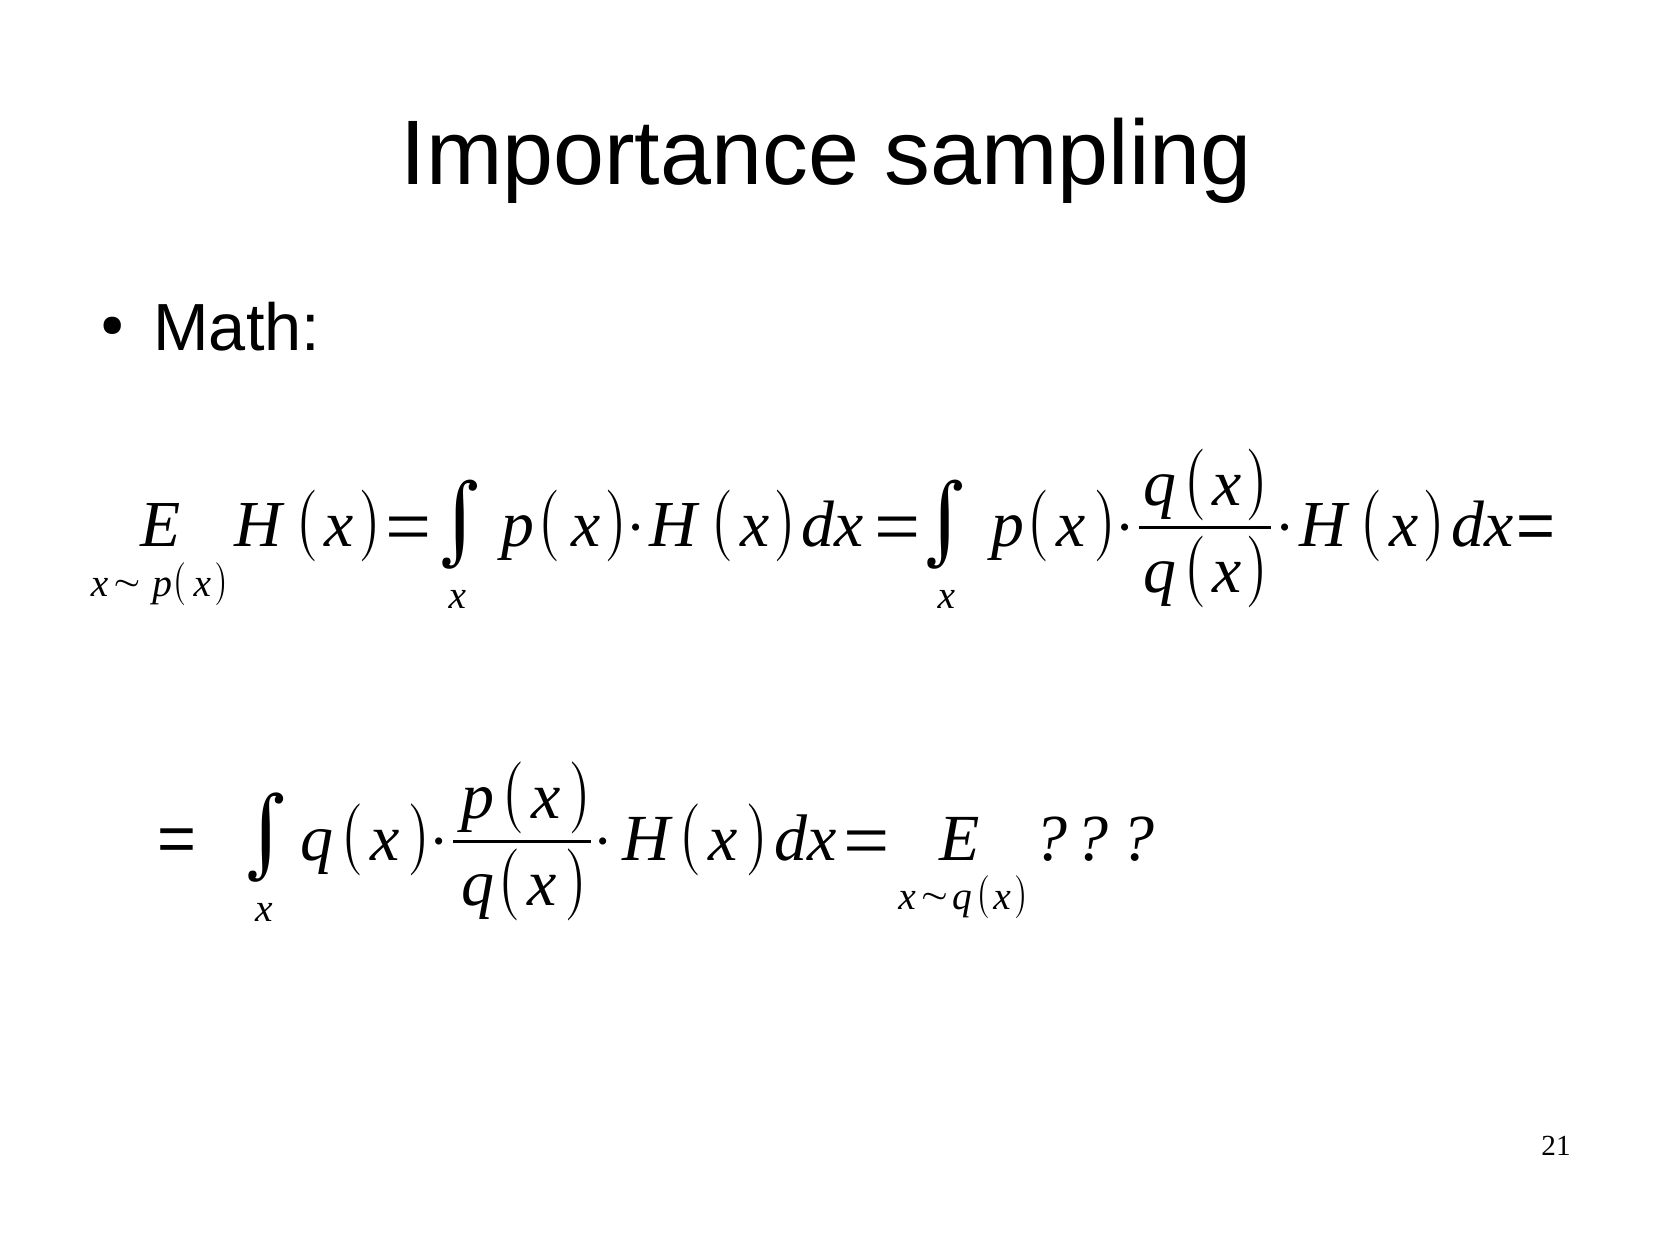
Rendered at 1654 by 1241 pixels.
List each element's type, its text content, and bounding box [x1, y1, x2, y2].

list Math: [82, 290, 1571, 1010]
title Importance sampling [82, 49, 1571, 257]
text_box = [1534, 480, 1570, 571]
text_box = [142, 793, 212, 884]
chart [221, 757, 1172, 932]
chart [74, 444, 1534, 619]
